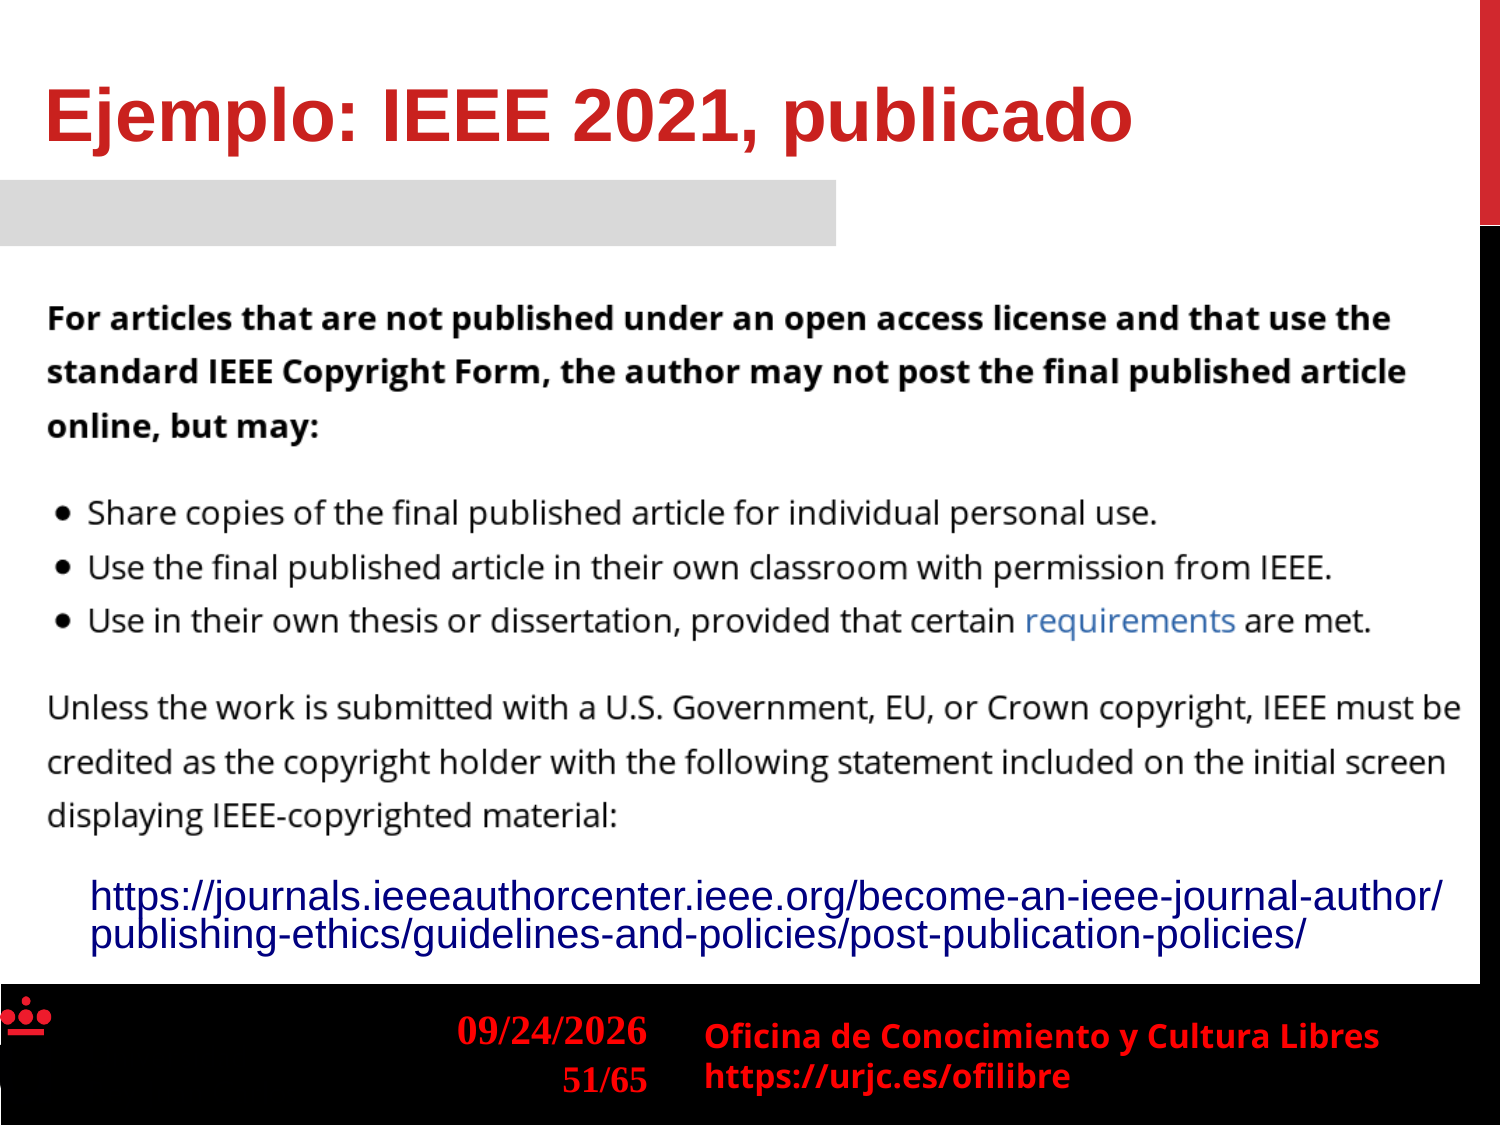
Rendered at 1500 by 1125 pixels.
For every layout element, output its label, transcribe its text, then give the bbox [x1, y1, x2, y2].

picture [30, 284, 1471, 841]
text_box Ejemplo: IEEE 2021, publicado [30, 66, 1351, 249]
text_box https://journals.ieeeauthorcenter.ieee.org/become-an-ieee-journal-author/publishing-ethics/guidelines-and-policies/post-publication-policies/ [75, 865, 1479, 965]
title [75, 15, 1425, 172]
